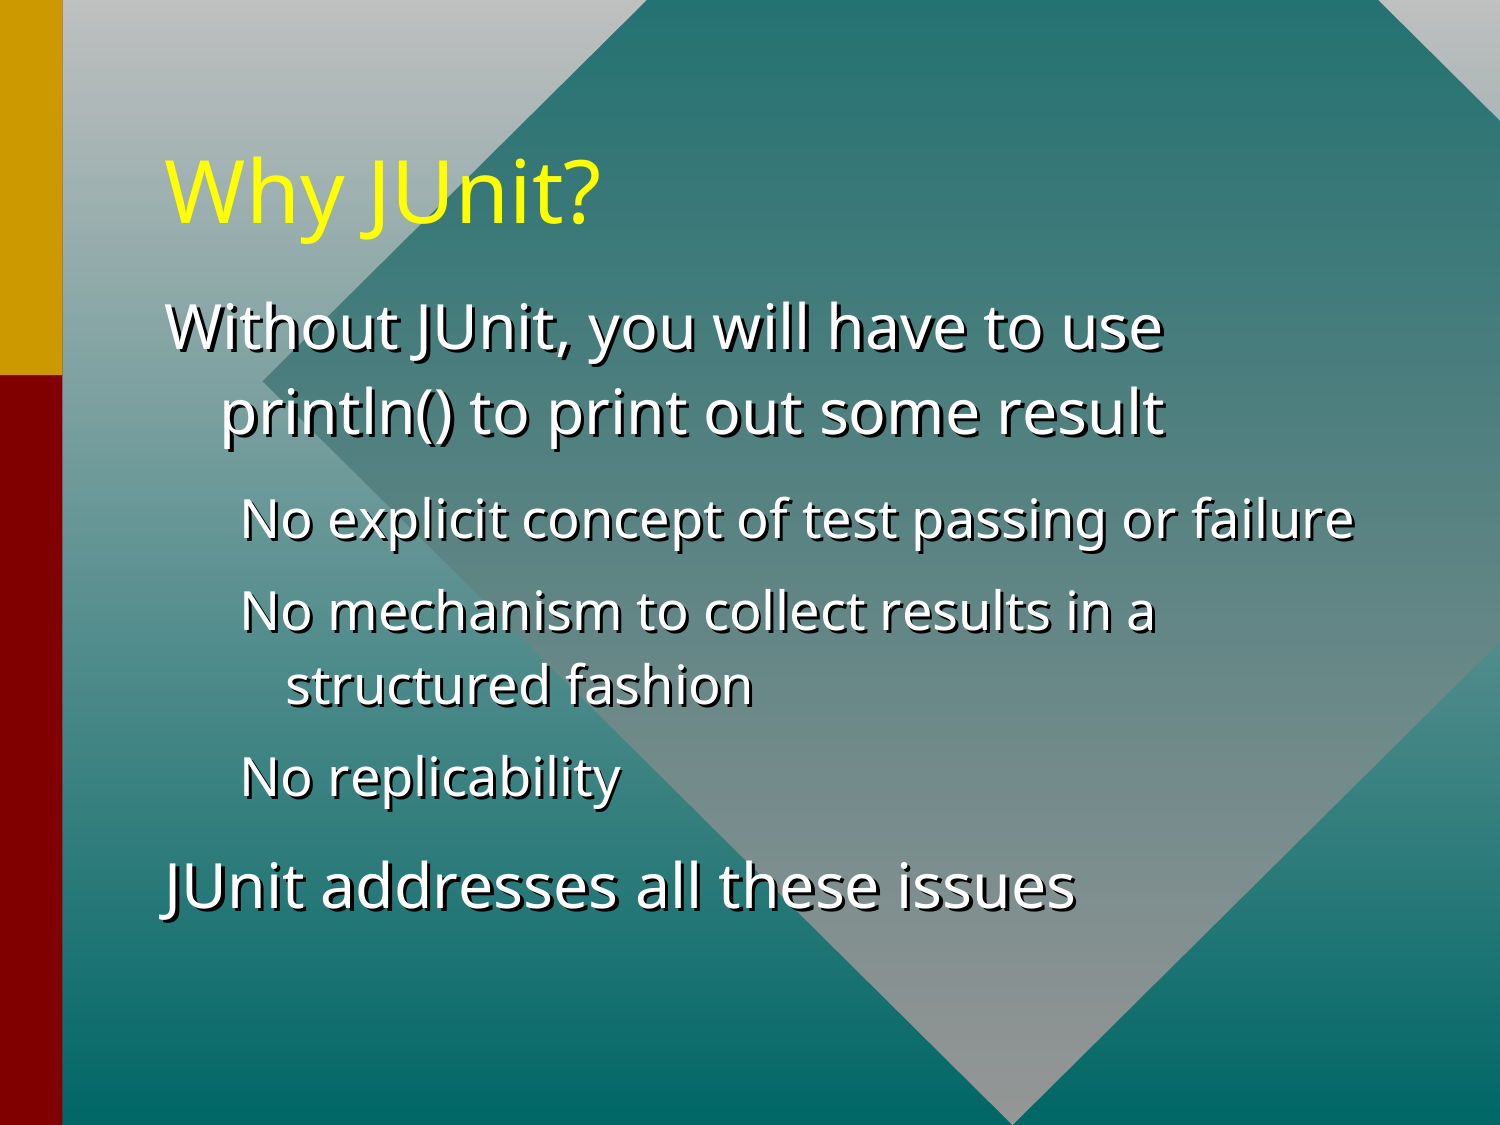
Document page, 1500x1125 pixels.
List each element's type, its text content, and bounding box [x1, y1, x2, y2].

title Why JUnit? [150, 99, 1351, 274]
list Without JUnit, you will have to use println() to print out some result No explicit concept of test passing or failure No mechanism to collect results in a structured fashion No replicability JUnit addresses all these issues [149, 274, 1388, 976]
